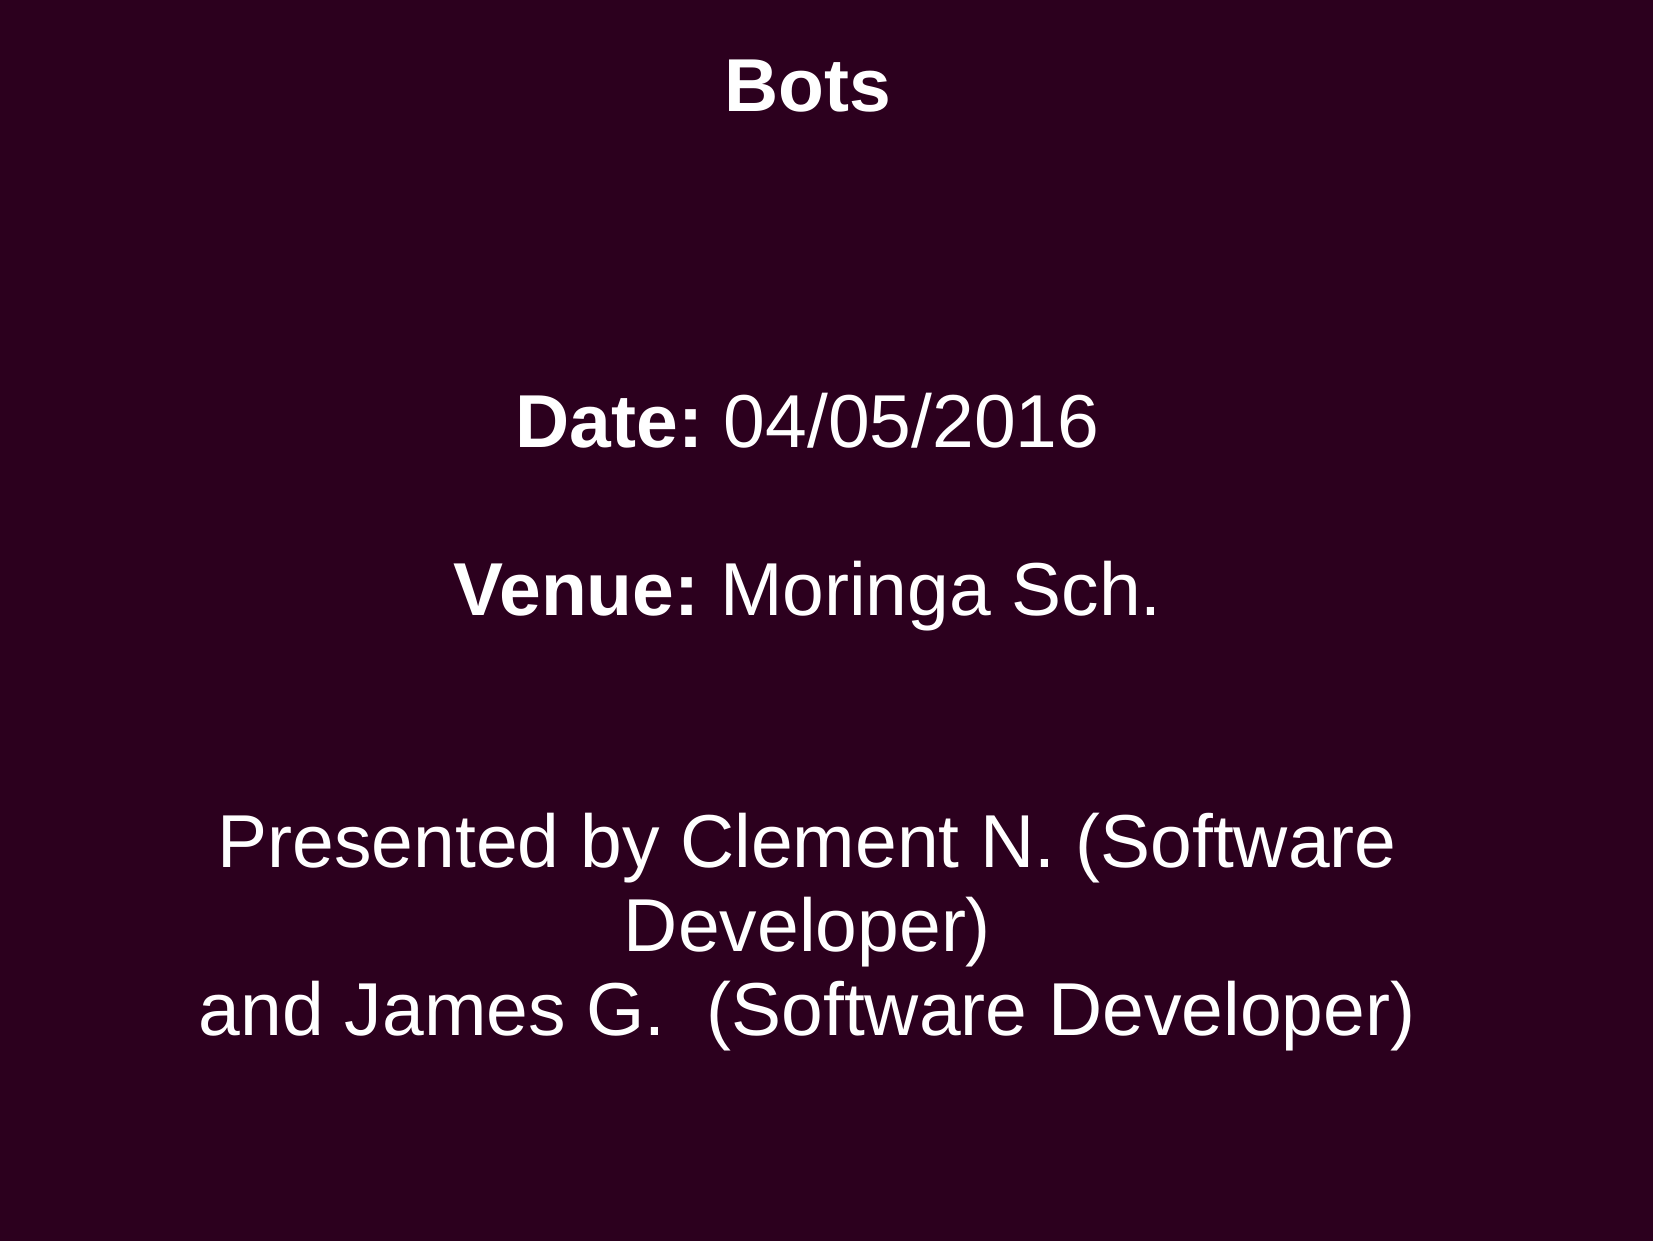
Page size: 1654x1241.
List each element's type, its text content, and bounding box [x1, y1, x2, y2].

subtitle Bots Date: 04/05/2016 Venue: Moringa Sch. Presented by Clement N. (Software Developer) and James G. (Software Developer) [44, 0, 1571, 1241]
